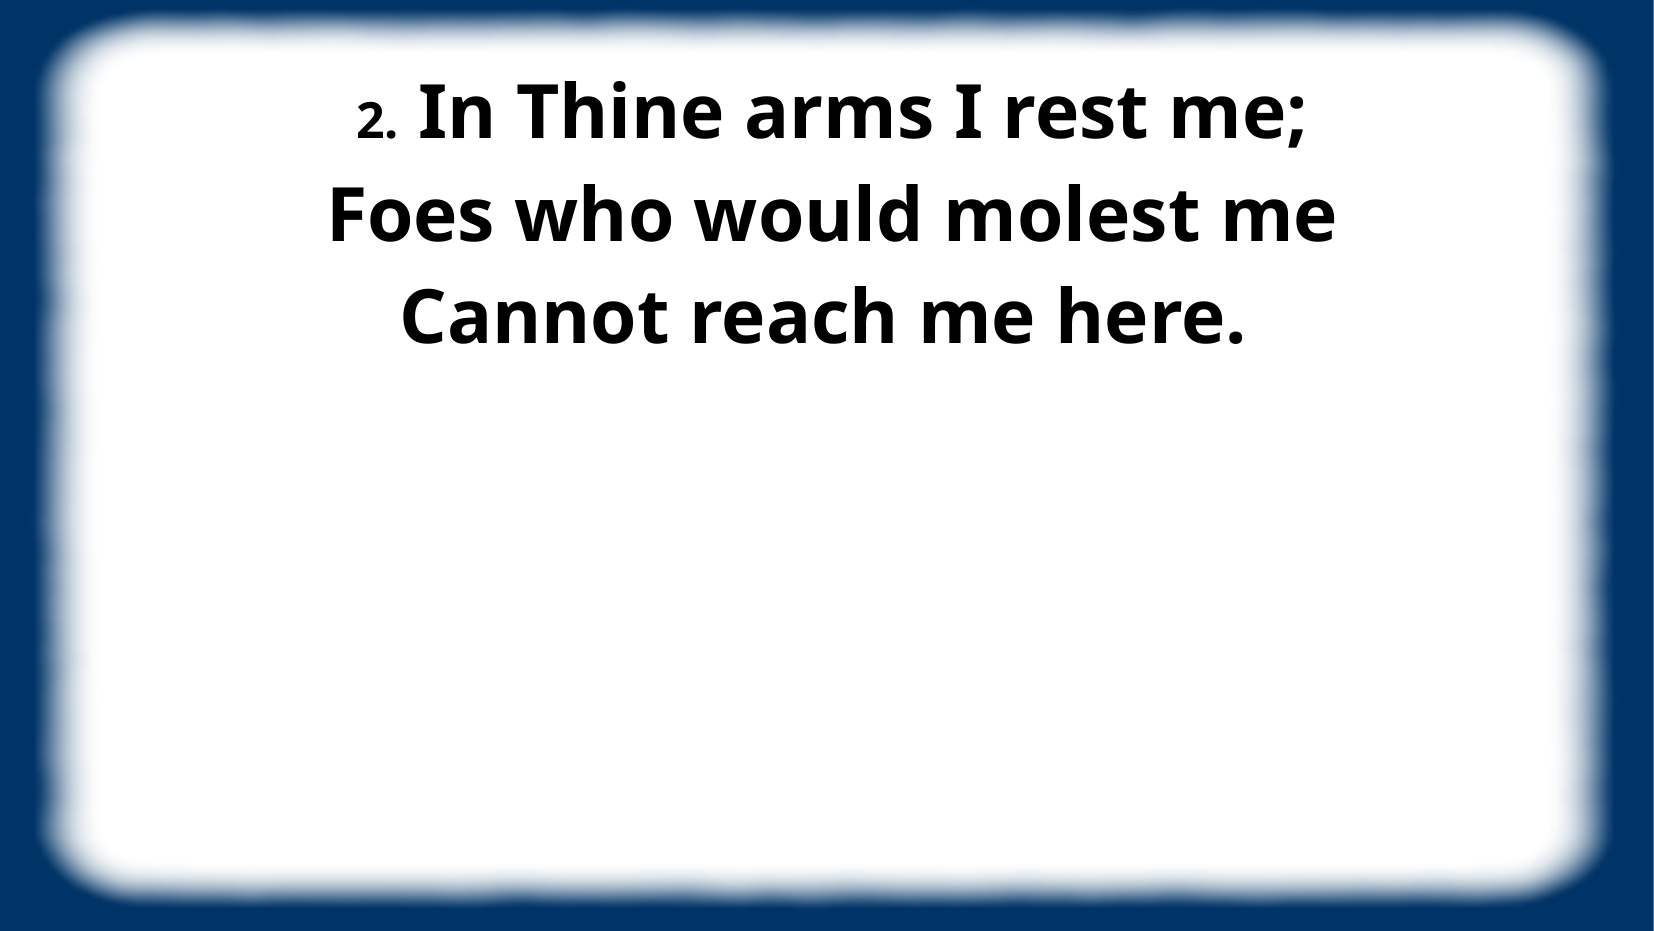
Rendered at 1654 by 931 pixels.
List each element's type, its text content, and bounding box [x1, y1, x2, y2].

picture [0, 0, 1654, 931]
text_box 2. In Thine arms I rest me; Foes who would molest me Cannot reach me here. [90, 51, 1576, 366]
